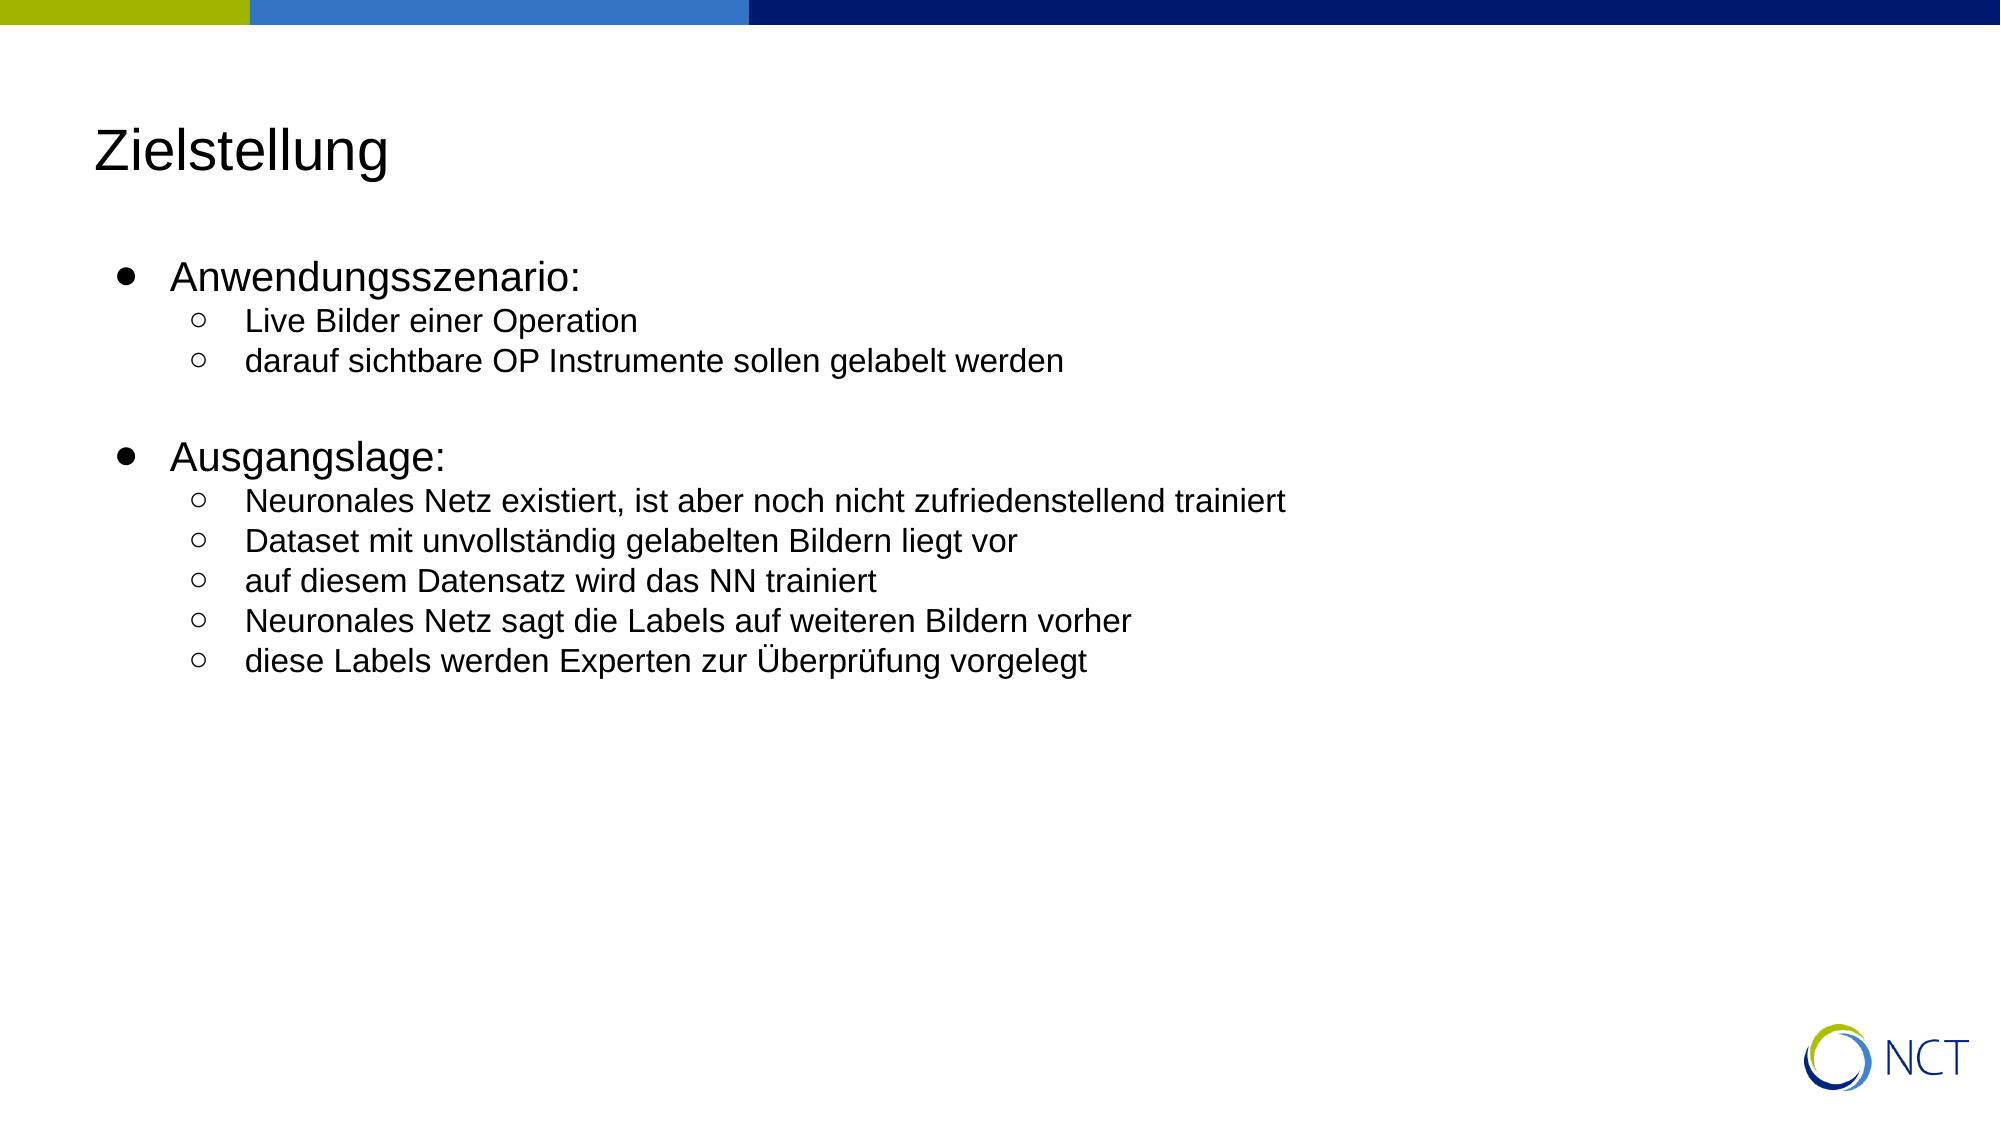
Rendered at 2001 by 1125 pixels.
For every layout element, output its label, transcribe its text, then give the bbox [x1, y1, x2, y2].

picture [1804, 1024, 1969, 1091]
title Zielstellung [94, 112, 1886, 249]
list Anwendungsszenario: Live Bilder einer Operation darauf sichtbare OP Instrumente sollen gelabelt werden Ausgangslage: Neuronales Netz existiert, ist aber noch nicht zufriedenstellend trainiert Dataset mit unvollständig gelabelten Bildern liegt vor auf diesem Datensatz wird das NN trainiert Neuronales Netz sagt die Labels auf weiteren Bildern vorher diese Labels werden Experten zur Überprüfung vorgelegt [94, 249, 1886, 988]
